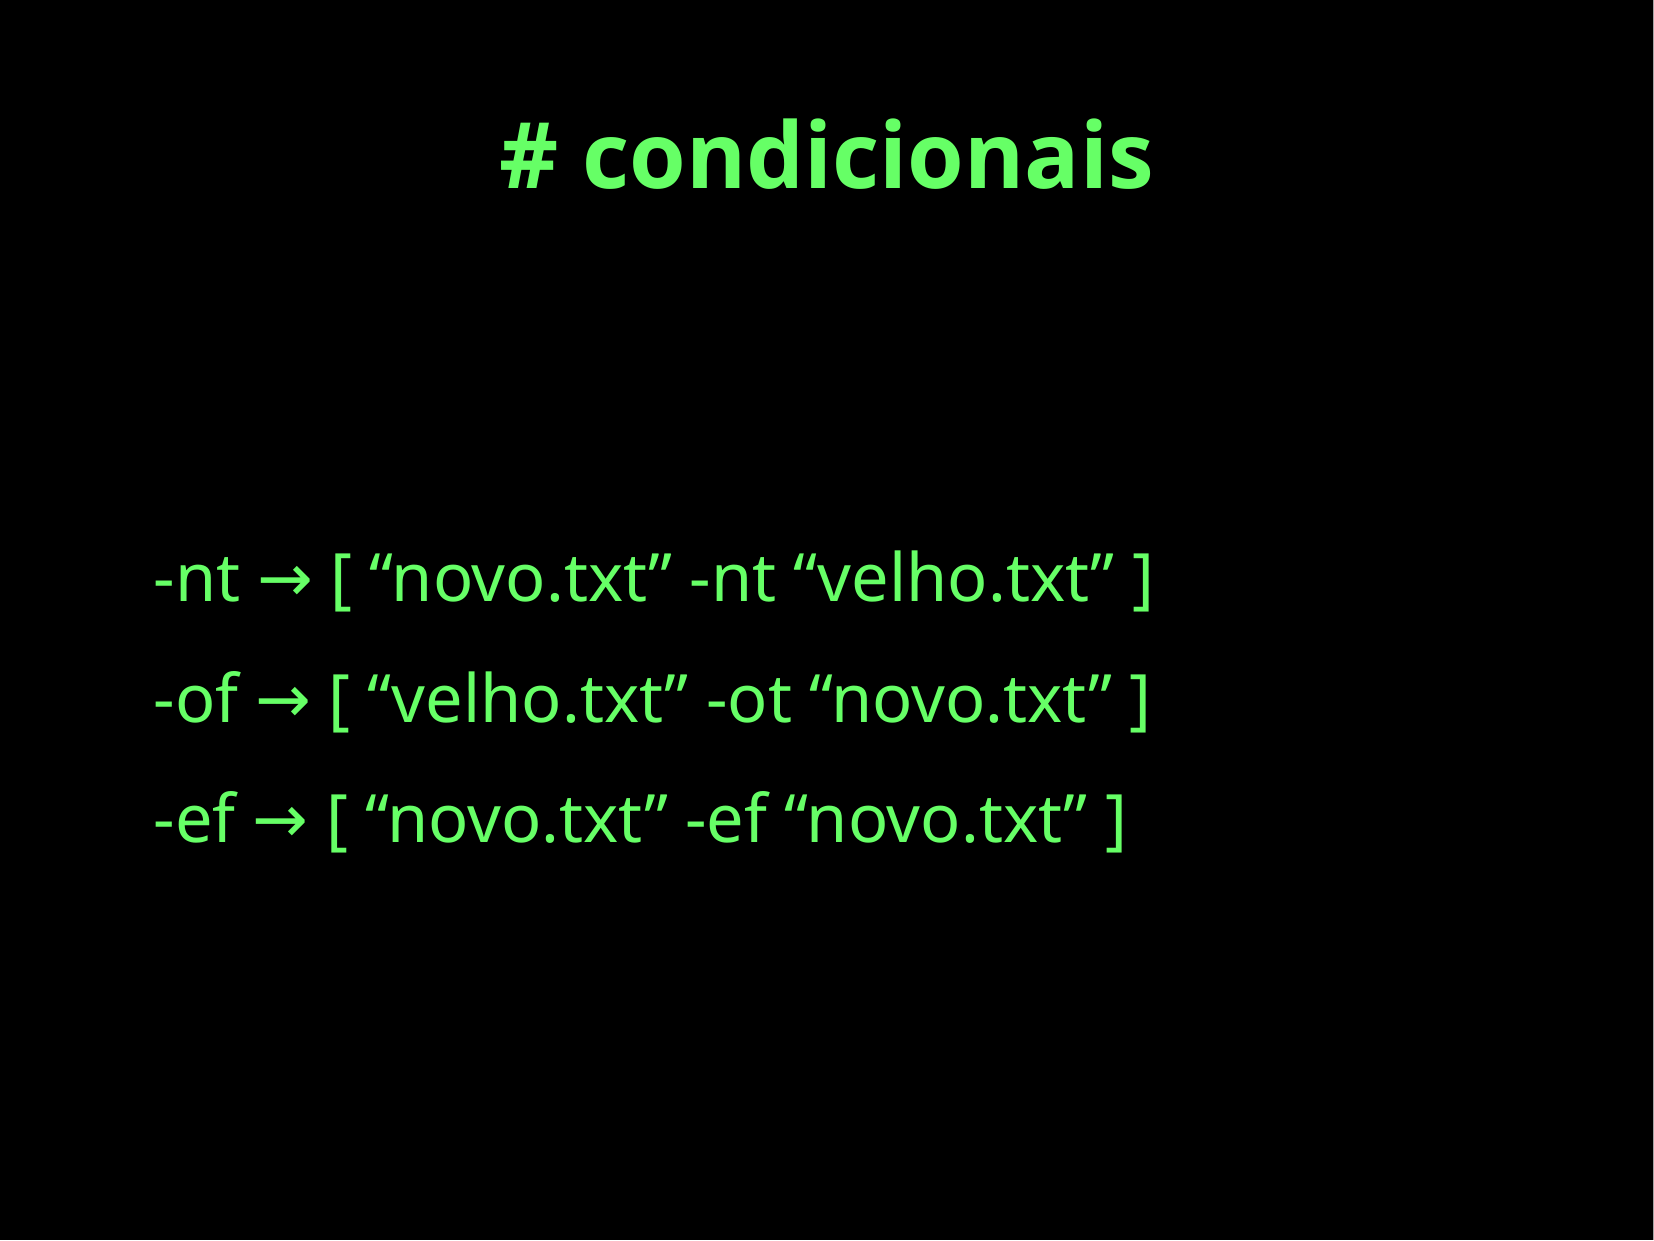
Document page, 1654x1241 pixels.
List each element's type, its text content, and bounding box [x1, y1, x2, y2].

list -nt → [ “novo.txt” -nt “velho.txt” ] -of → [ “velho.txt” -ot “novo.txt” ] -ef → [ “novo.txt” -ef “novo.txt” ] [82, 290, 1571, 1010]
title # condicionais [82, 49, 1571, 257]
